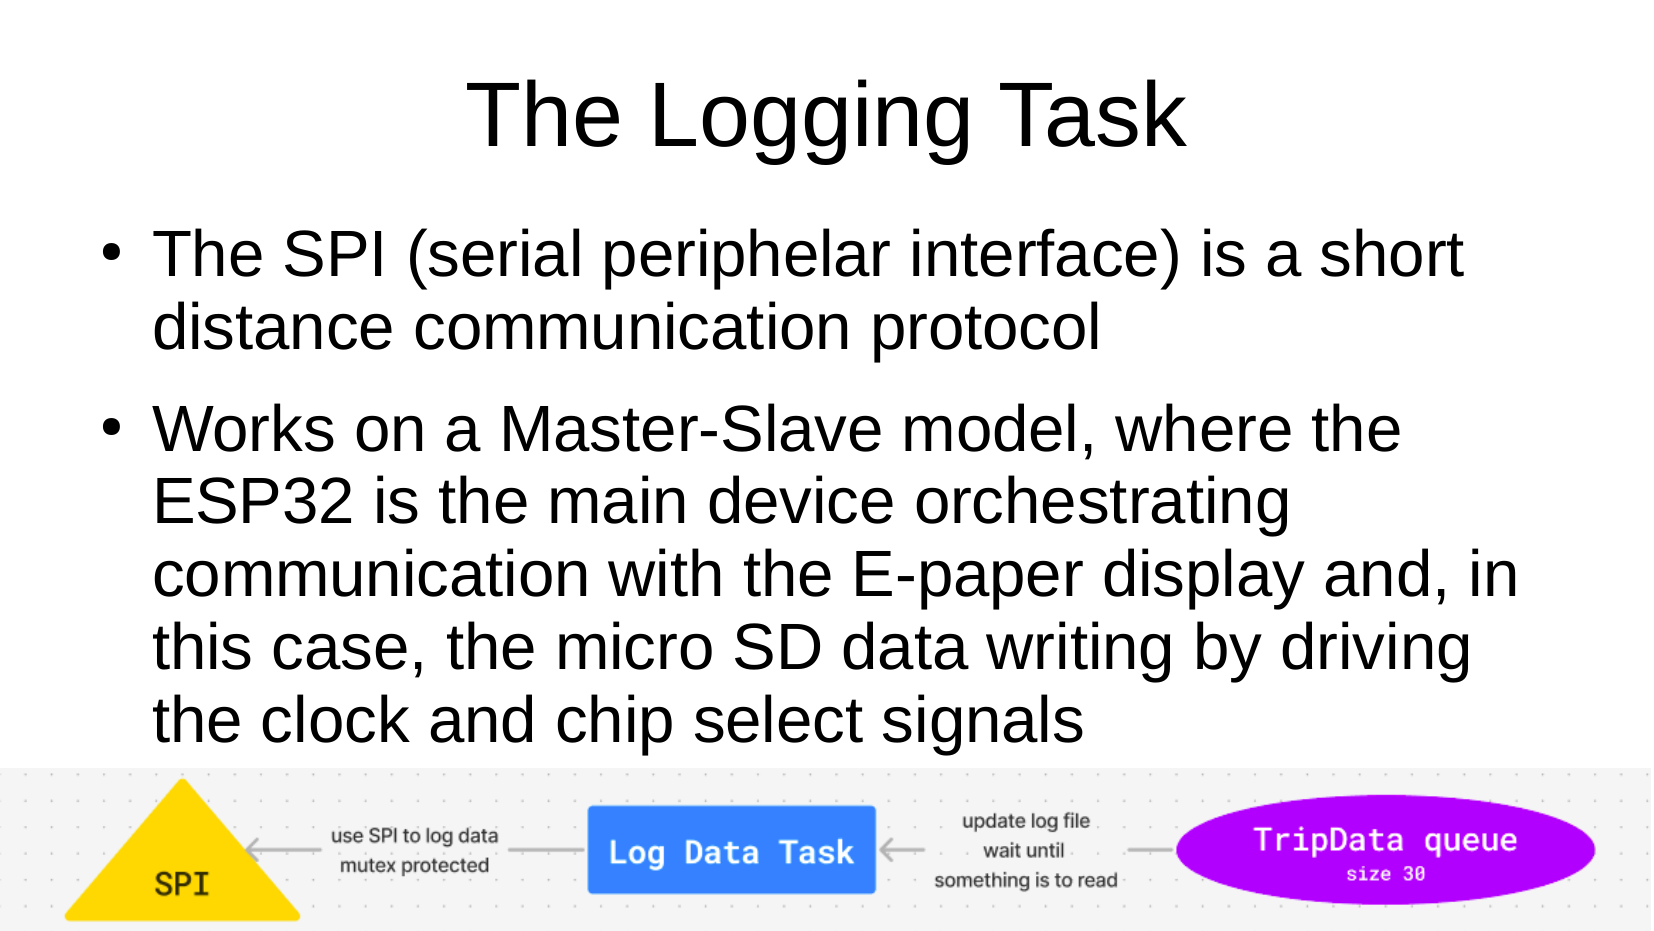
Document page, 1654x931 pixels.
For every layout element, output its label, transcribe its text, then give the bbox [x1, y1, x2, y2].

picture [0, 768, 1651, 931]
title The Logging Task [82, 37, 1571, 193]
list The SPI (serial periphelar interface) is a short distance communication protocol Works on a Master-Slave model, where the ESP32 is the main device orchestrating communication with the E-paper display and, in this case, the micro SD data writing by driving the clock and chip select signals [82, 217, 1571, 758]
